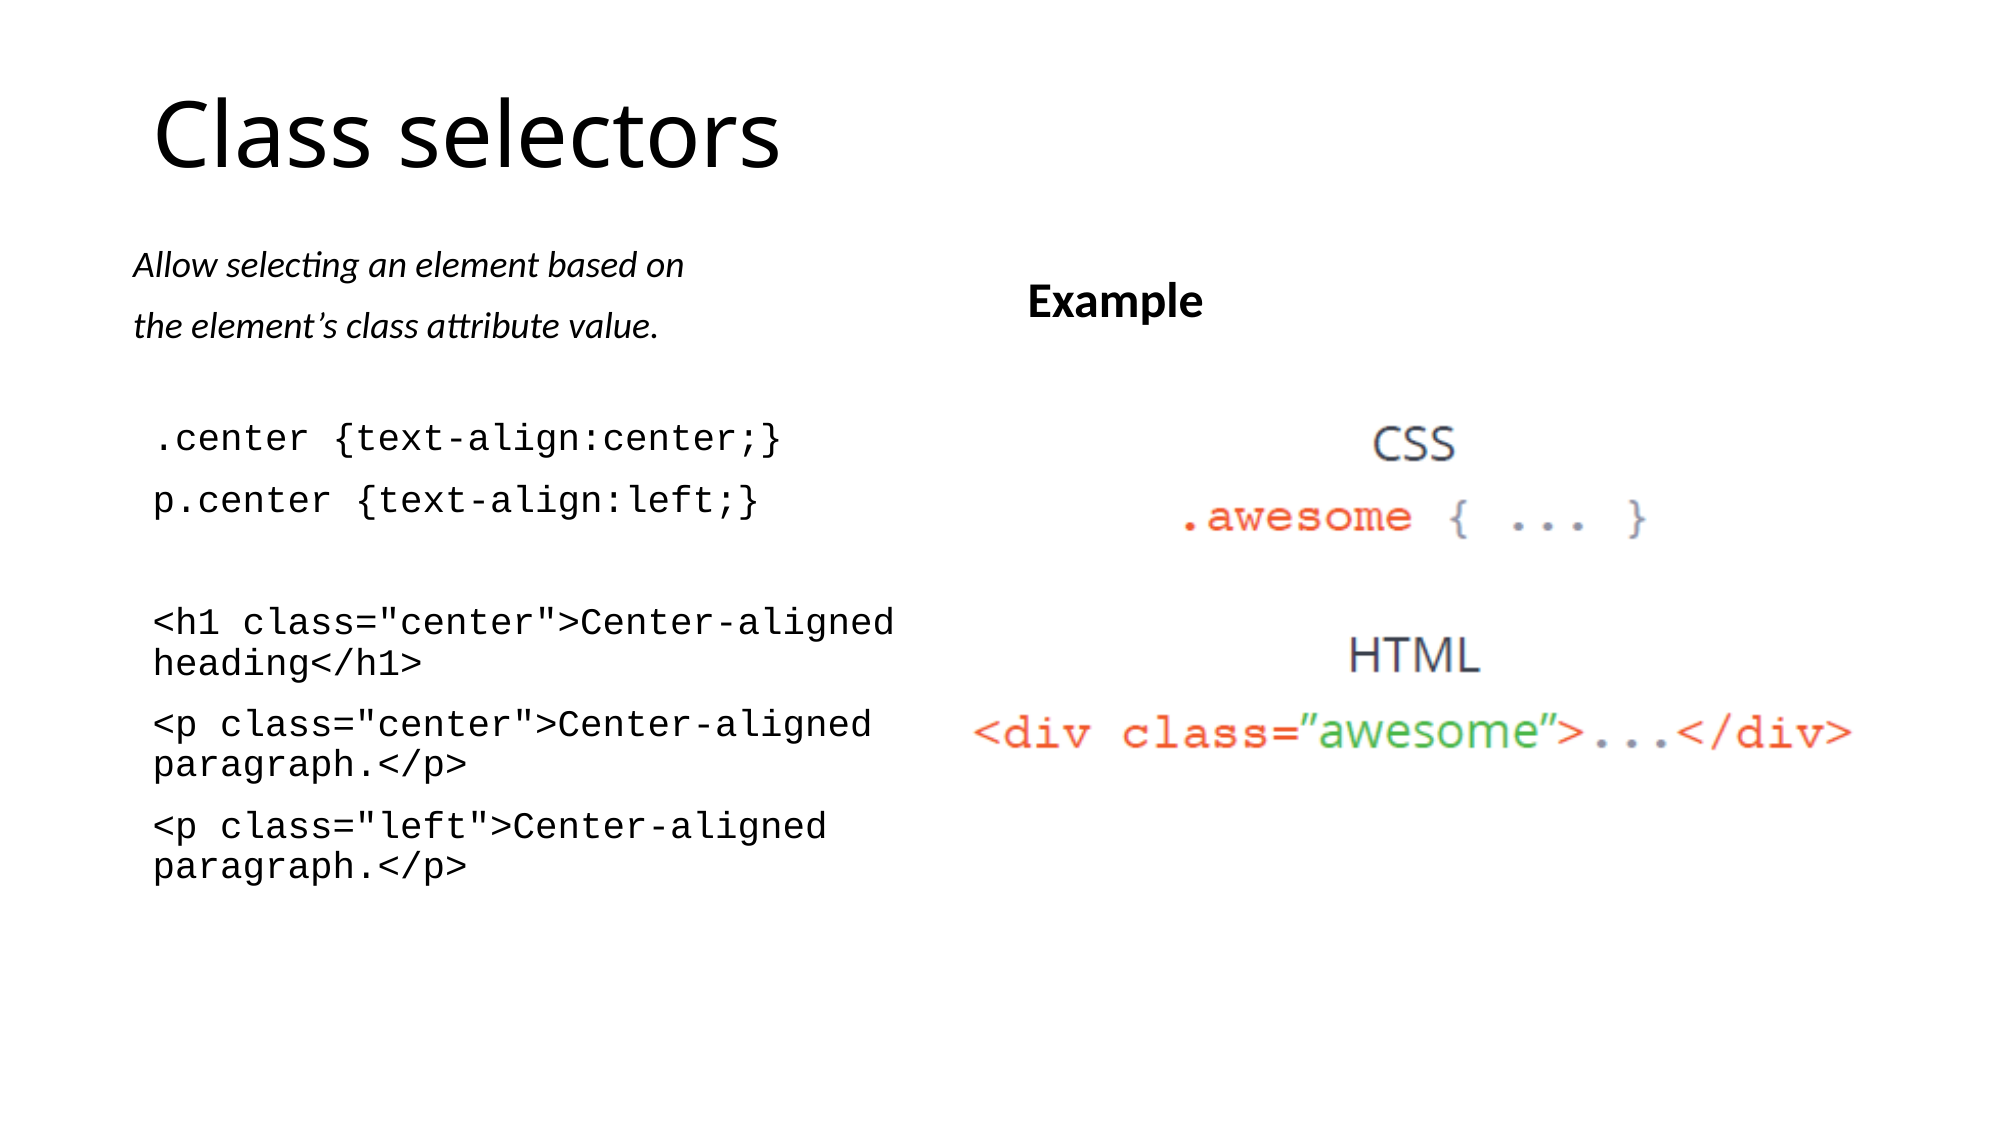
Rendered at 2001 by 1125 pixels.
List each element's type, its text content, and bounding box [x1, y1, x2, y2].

list Example [1012, 275, 1863, 400]
list .center {text-align:center;} p.center {text-align:left;} <h1 class="center">Center-aligned heading</h1> <p class="center">Center-aligned paragraph.</p> <p class="left">Center-aligned paragraph.</p> [137, 410, 984, 1016]
title Class selectors [137, 29, 1863, 247]
list Allow selecting an element based on the element’s class attribute value. [118, 219, 965, 355]
picture [949, 400, 1876, 777]
